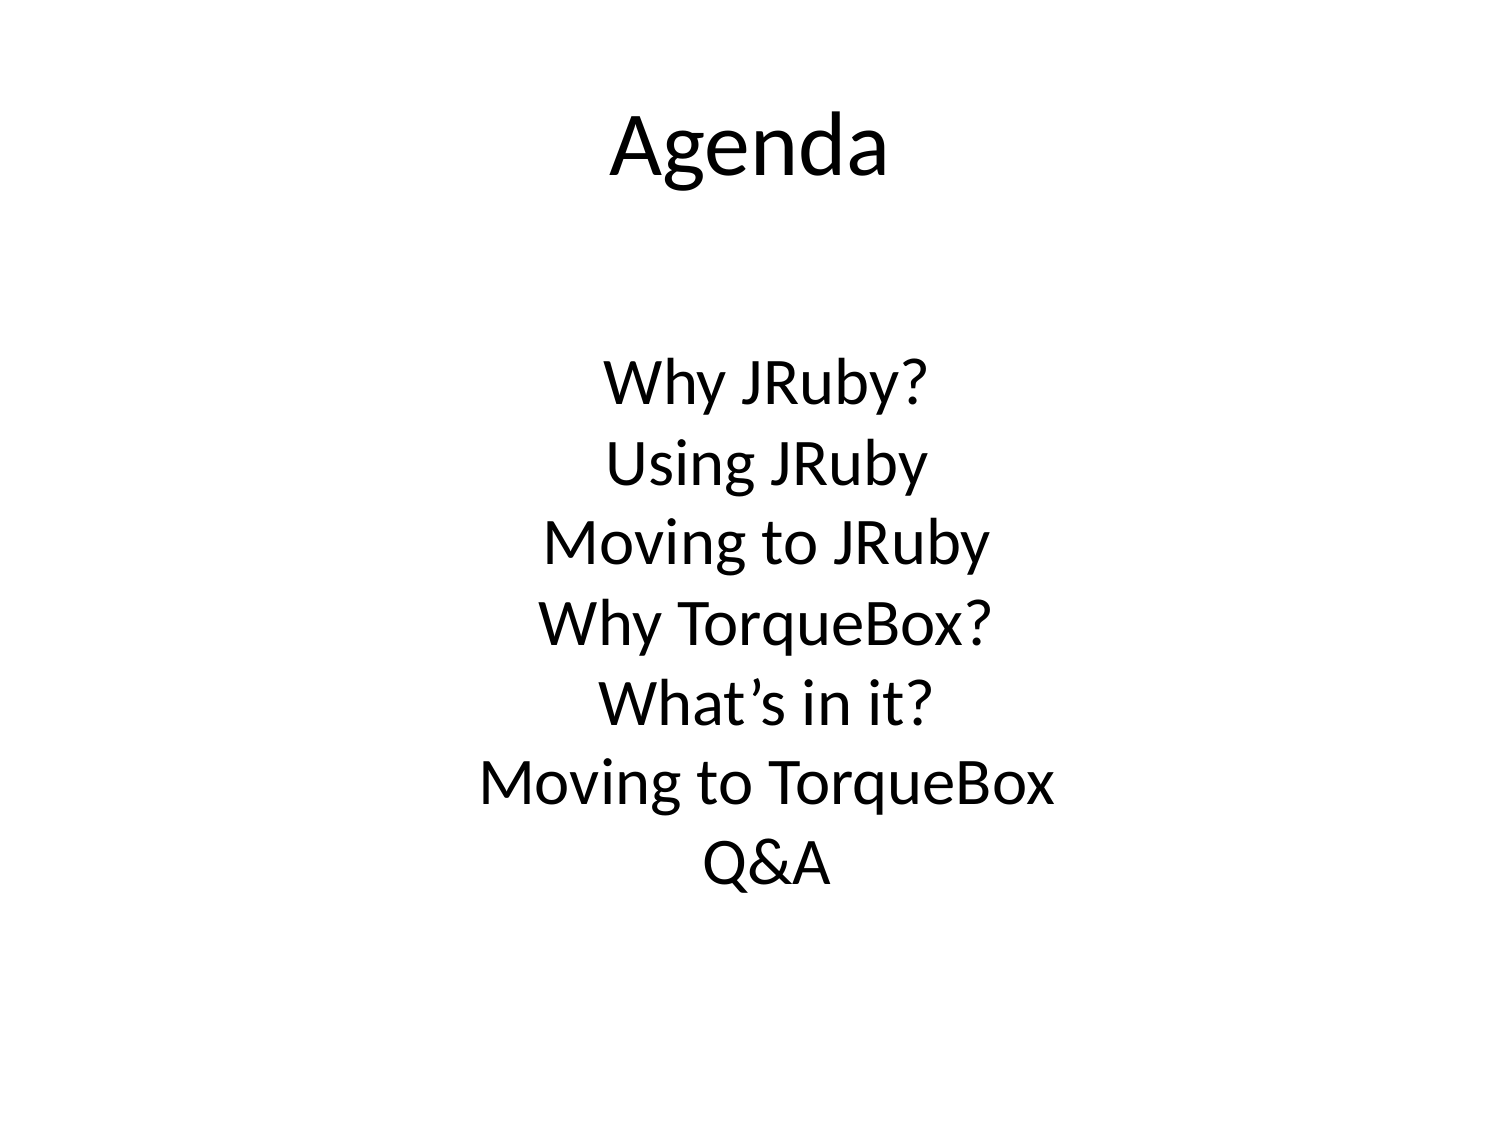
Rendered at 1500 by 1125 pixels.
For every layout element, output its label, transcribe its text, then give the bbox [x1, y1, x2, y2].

title Agenda [75, 45, 1425, 233]
text_box Why JRuby? Using JRuby Moving to JRuby Why TorqueBox? What’s in it? Moving to TorqueBox Q&A [228, 331, 1306, 906]
